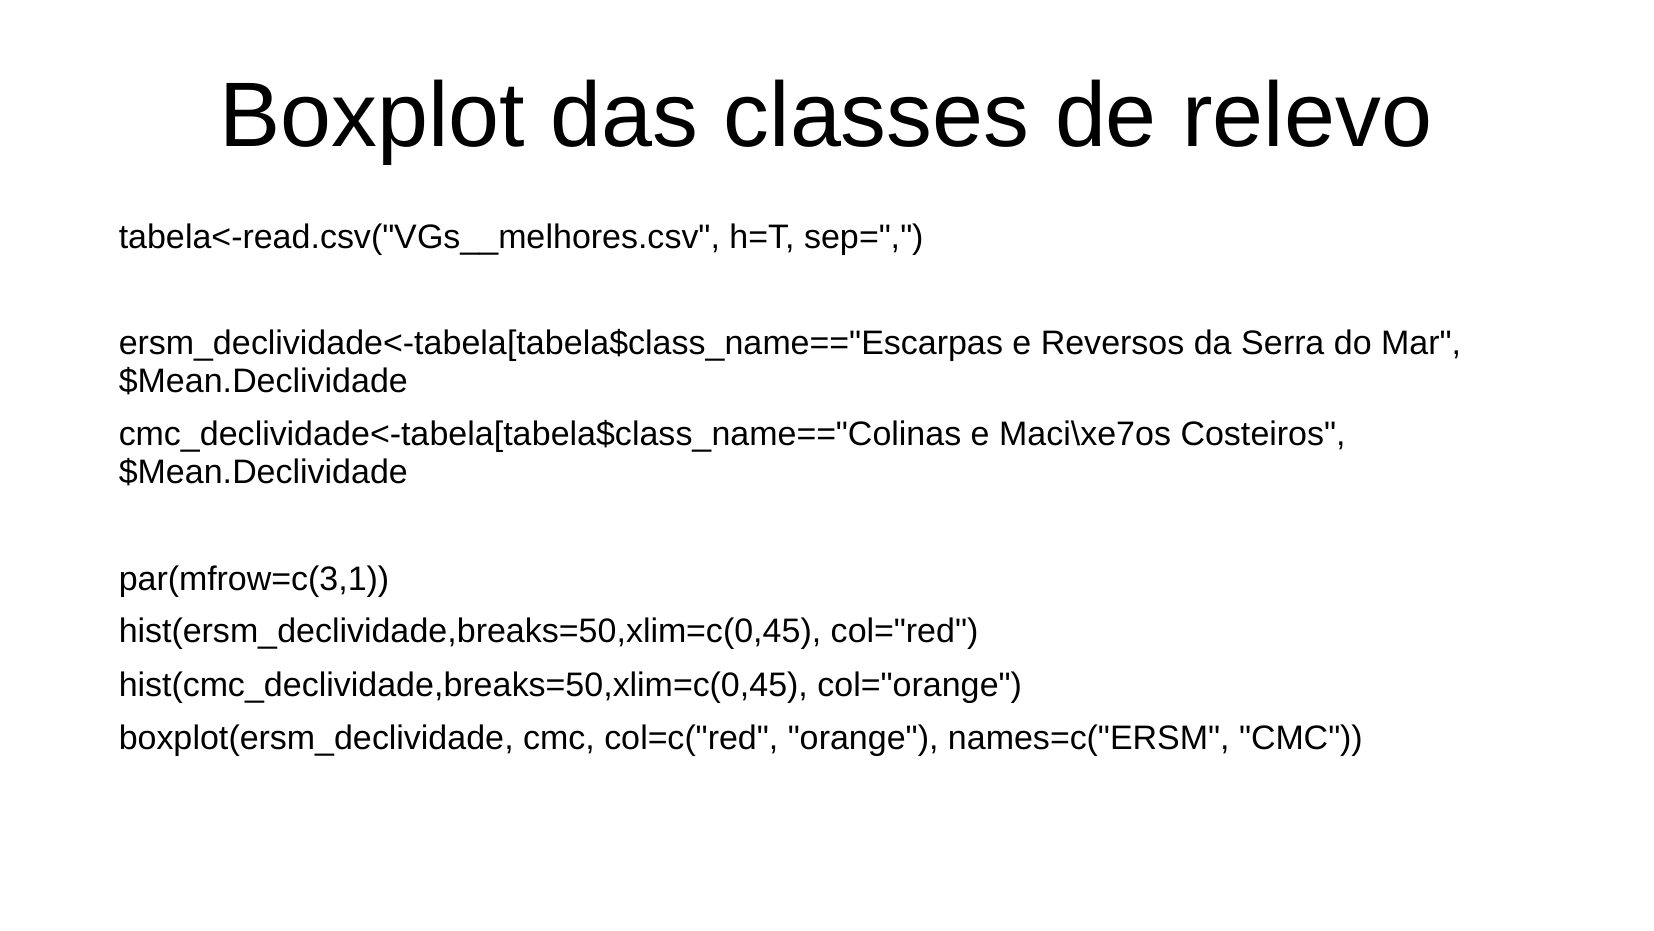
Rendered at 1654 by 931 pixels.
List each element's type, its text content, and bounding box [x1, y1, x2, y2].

title Boxplot das classes de relevo [82, 37, 1571, 193]
list tabela<-read.csv("VGs__melhores.csv", h=T, sep=",") ersm_declividade<-tabela[tabela$class_name=="Escarpas e Reversos da Serra do Mar",$Mean.Declividade cmc_declividade<-tabela[tabela$class_name=="Colinas e Maci\xe7os Costeiros",$Mean.Declividade par(mfrow=c(3,1)) hist(ersm_declividade,breaks=50,xlim=c(0,45), col="red") hist(cmc_declividade,breaks=50,xlim=c(0,45), col="orange") boxplot(ersm_declividade, cmc, col=c("red", "orange"), names=c("ERSM", "CMC")) [82, 217, 1571, 758]
